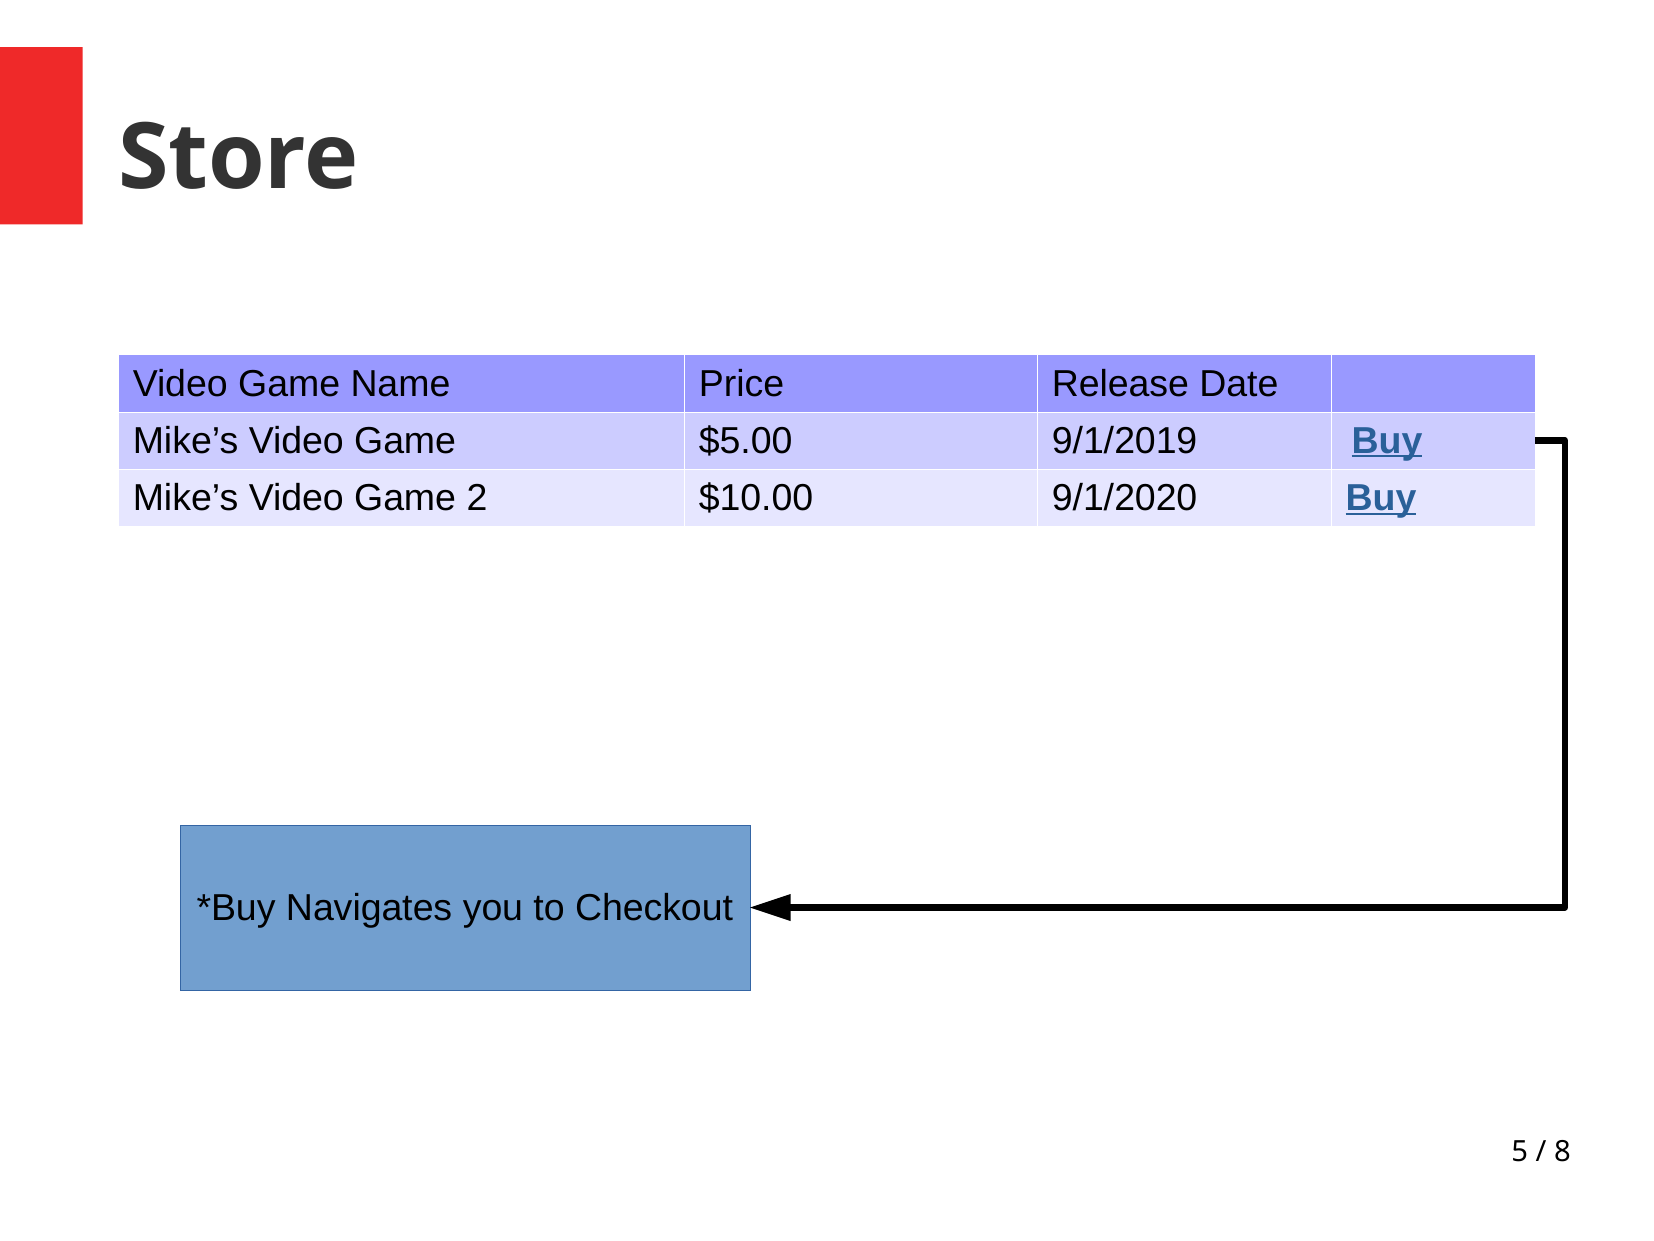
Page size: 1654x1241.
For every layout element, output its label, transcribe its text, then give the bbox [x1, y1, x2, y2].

table_header Release Date [1038, 355, 1331, 412]
table_cell Mike’s Video Game [119, 413, 684, 469]
table_cell $5.00 [685, 413, 1037, 469]
table_cell Buy [1332, 413, 1535, 469]
table_cell Buy [1332, 470, 1535, 526]
table_cell 9/1/2019 [1038, 413, 1331, 469]
table_cell $10.00 [685, 470, 1037, 526]
table_cell 9/1/2020 [1038, 470, 1331, 526]
text_box *Buy Navigates you to Checkout [180, 825, 751, 991]
table_header [1332, 355, 1535, 412]
title Store [118, 49, 1571, 257]
table_header Price [685, 355, 1037, 412]
table_header Video Game Name [119, 355, 684, 412]
table_cell Mike’s Video Game 2 [119, 470, 684, 526]
